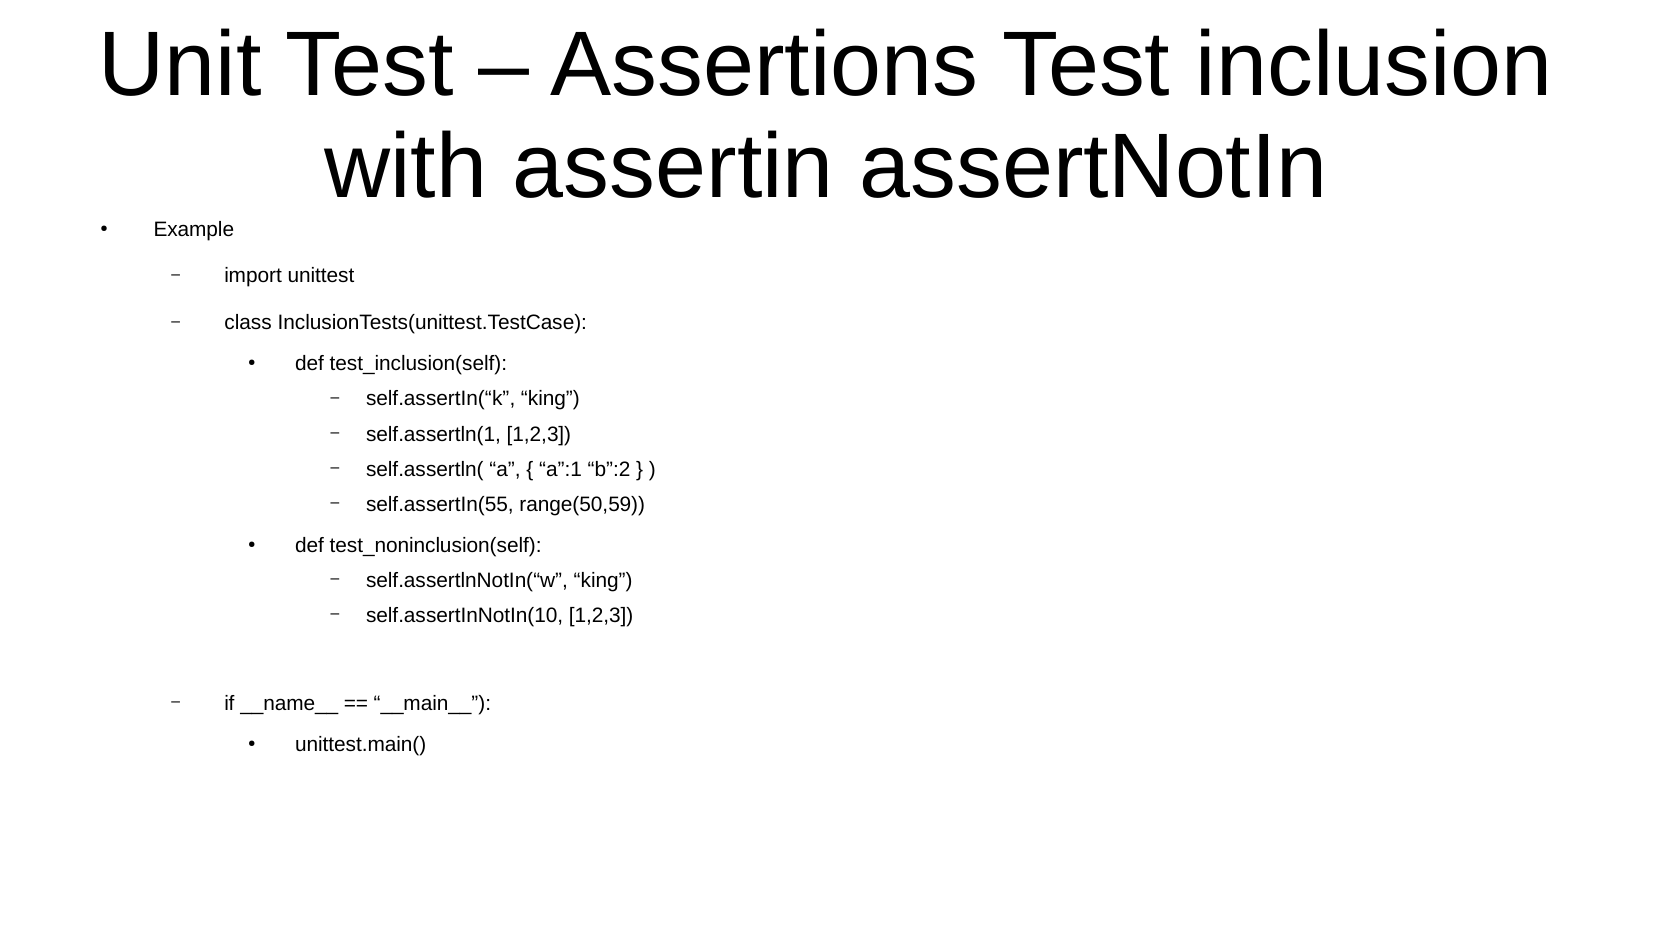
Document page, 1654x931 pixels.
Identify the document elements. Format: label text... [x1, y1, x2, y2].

list Example import unittest class InclusionTests(unittest.TestCase): def test_inclusion(self): self.assertIn(“k”, “king”) self.assertln(1, [1,2,3]) self.assertln( “a”, { “a”:1 “b”:2 } ) self.assertIn(55, range(50,59)) def test_noninclusion(self): self.assertlnNotIn(“w”, “king”) self.assertInNotIn(10, [1,2,3]) if __name__ == “__main__”): unittest.main() [82, 217, 1636, 916]
title Unit Test – Assertions Test inclusion with assertin assertNotIn [82, 12, 1571, 217]
